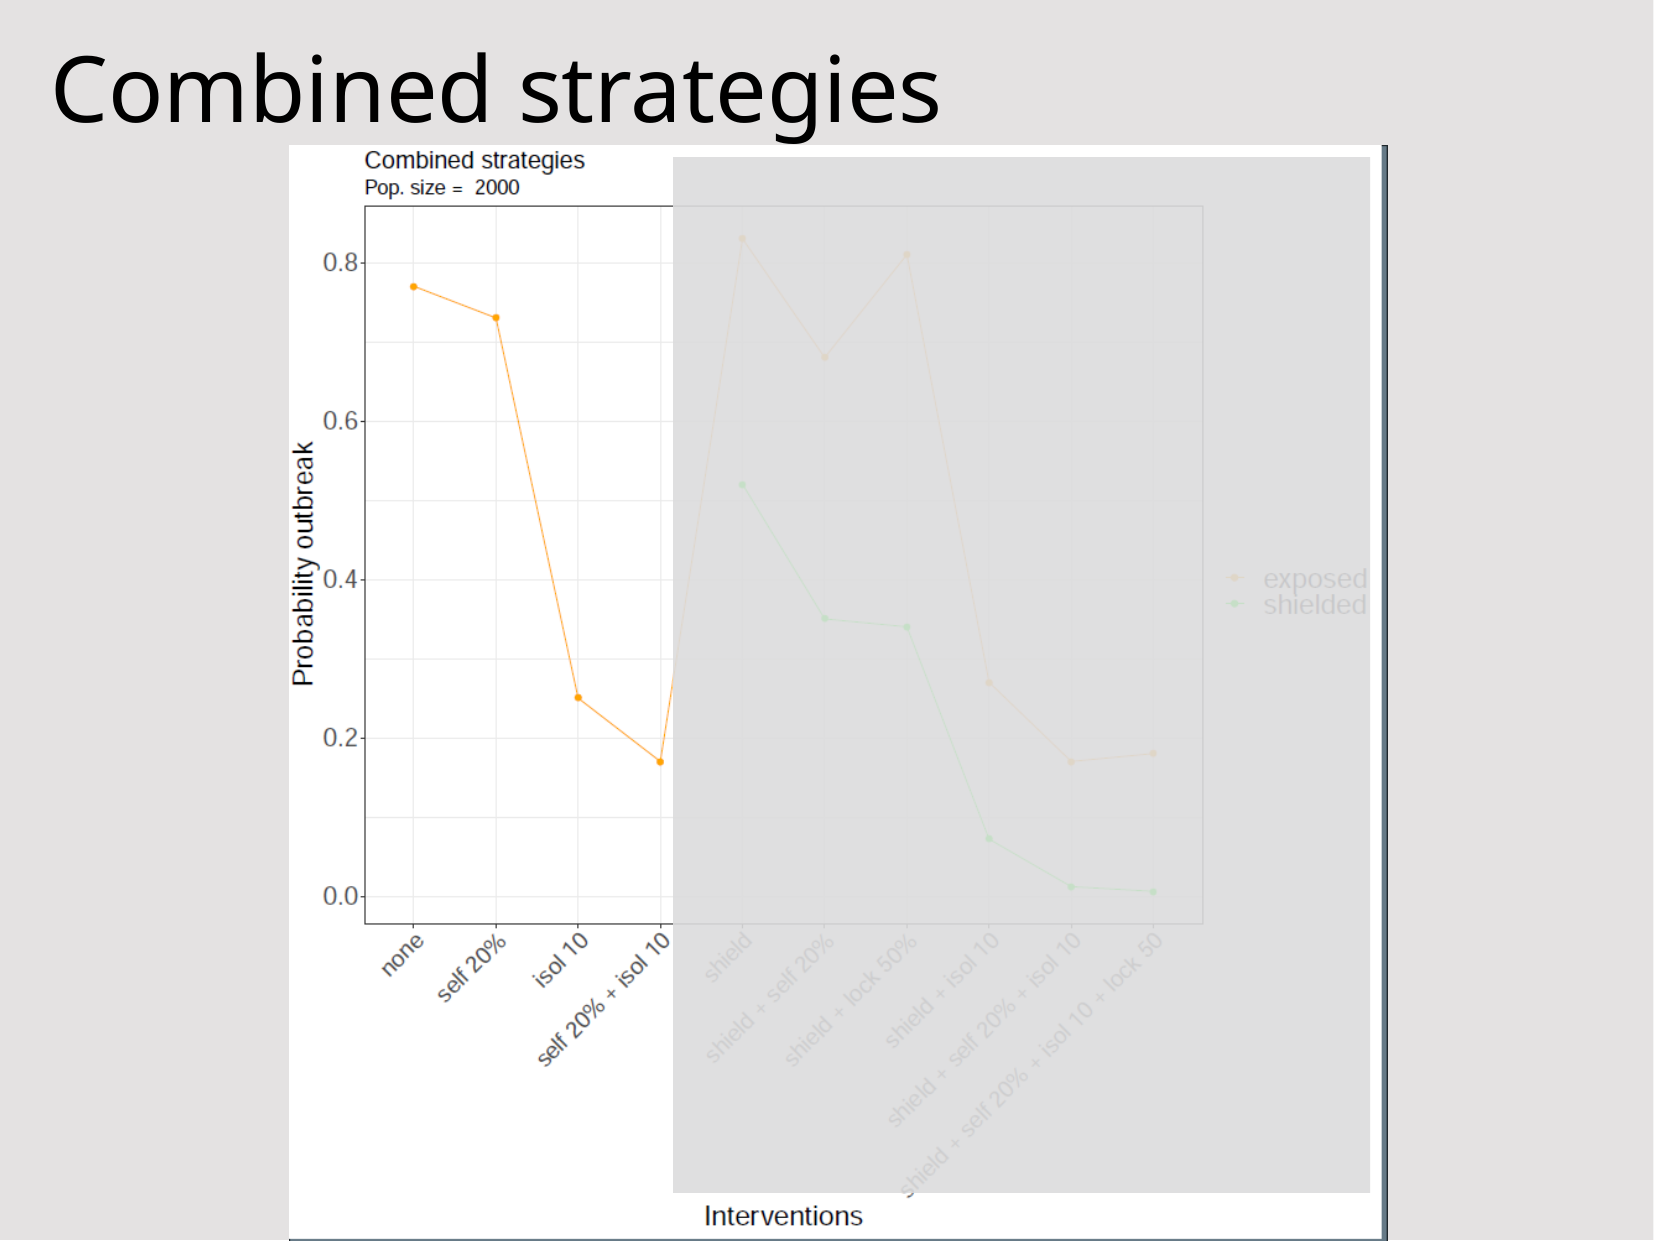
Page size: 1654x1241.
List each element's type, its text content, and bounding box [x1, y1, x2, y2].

text_box [673, 157, 1371, 1193]
picture [289, 145, 1388, 1241]
text_box Combined strategies [35, 16, 1595, 166]
